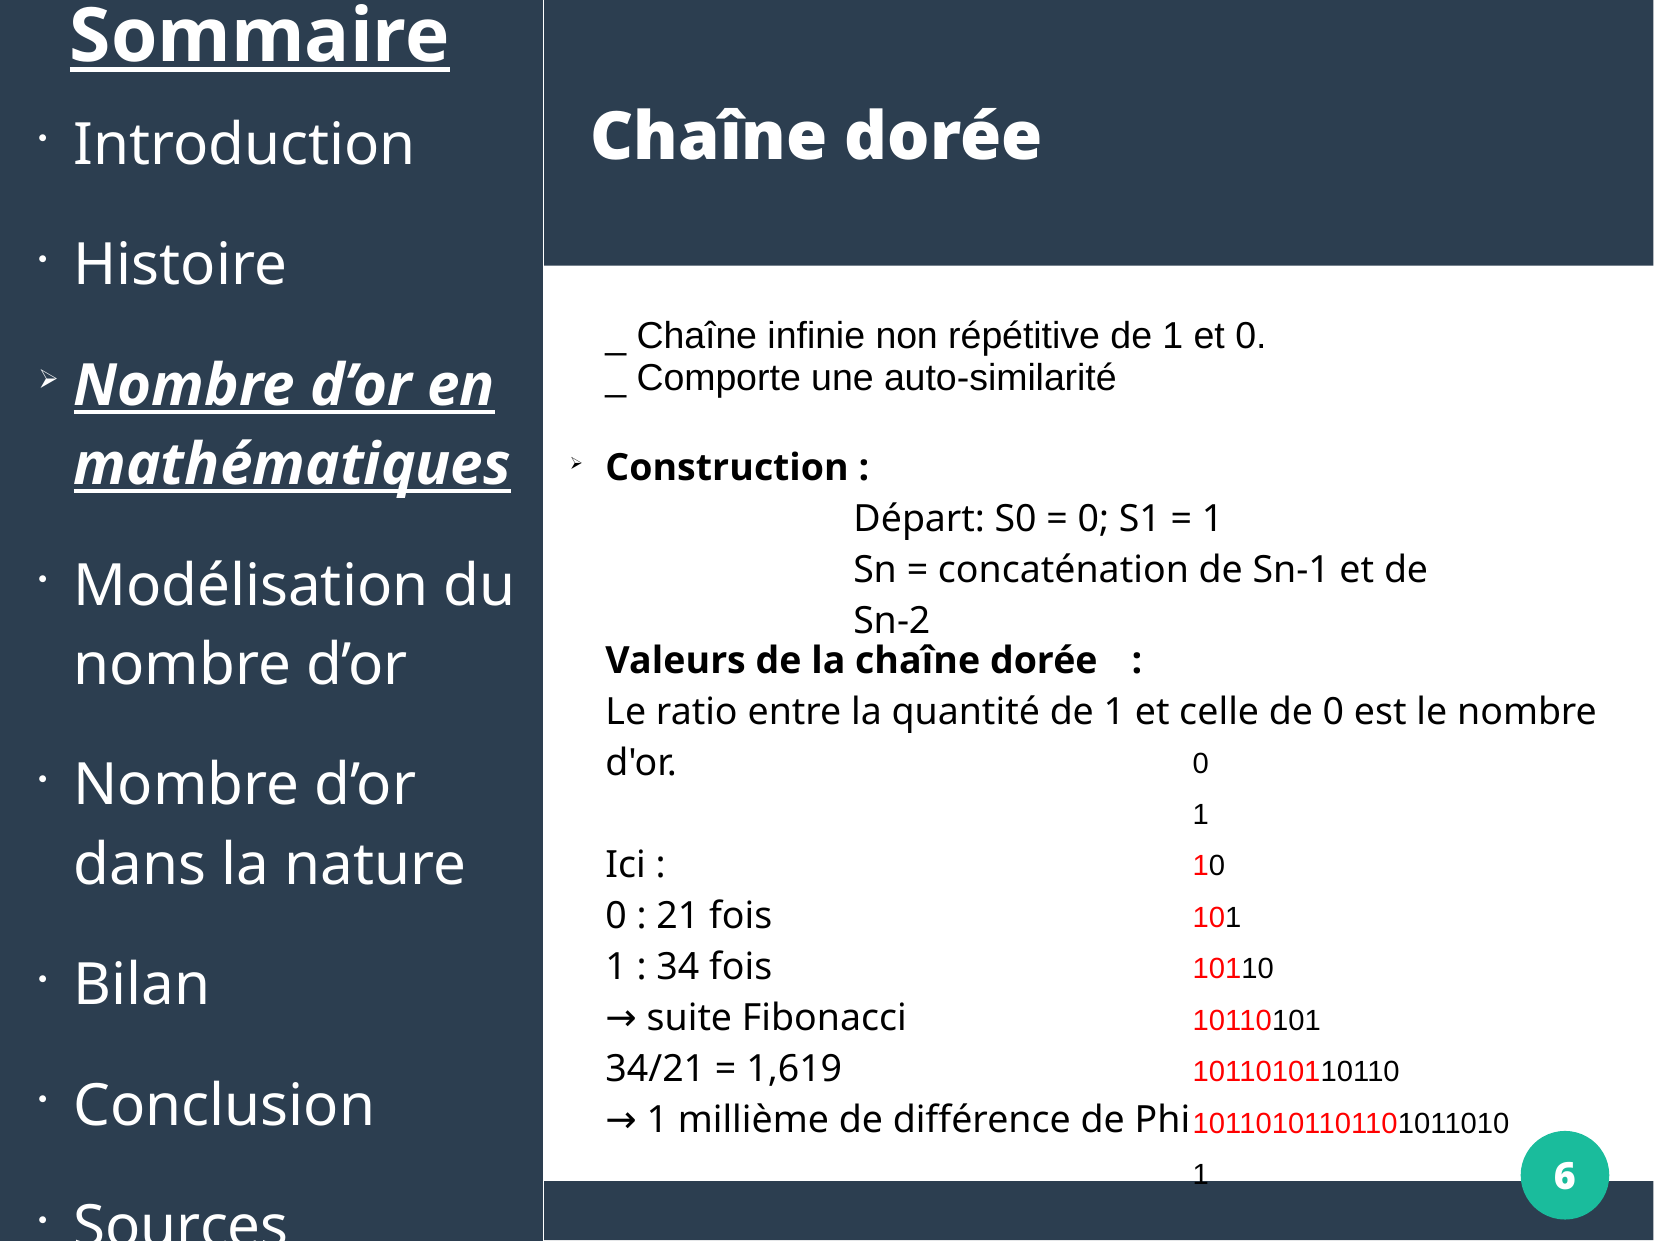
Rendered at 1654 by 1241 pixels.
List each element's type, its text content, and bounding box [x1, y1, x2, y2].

title Chaîne dorée [590, 55, 1654, 213]
text_box Sommaire [0, 0, 532, 83]
text_box [0, 0, 544, 1241]
text_box Valeurs de la chaîne dorée : Le ratio entre la quantité de 1 et celle de 0 est le nombre d'or. Ici : 0 : 21 fois 1 : 34 fois → suite Fibonacci 34/21 = 1,619 → 1 millième de différence de Phi [590, 625, 1654, 1162]
text_box Introduction Histoire Nombre d’or en mathématiques Modélisation du nombre d’or Nombre d’or dans la nature Bilan Conclusion Sources [23, 94, 556, 1241]
text_box _ Chaîne infinie non répétitive de 1 et 0. _ Comporte une auto-similarité Construction : Départ: S0 = 0; S1 = 1 Sn = concaténation de Sn-1 et de Sn-2 [555, 307, 1501, 896]
